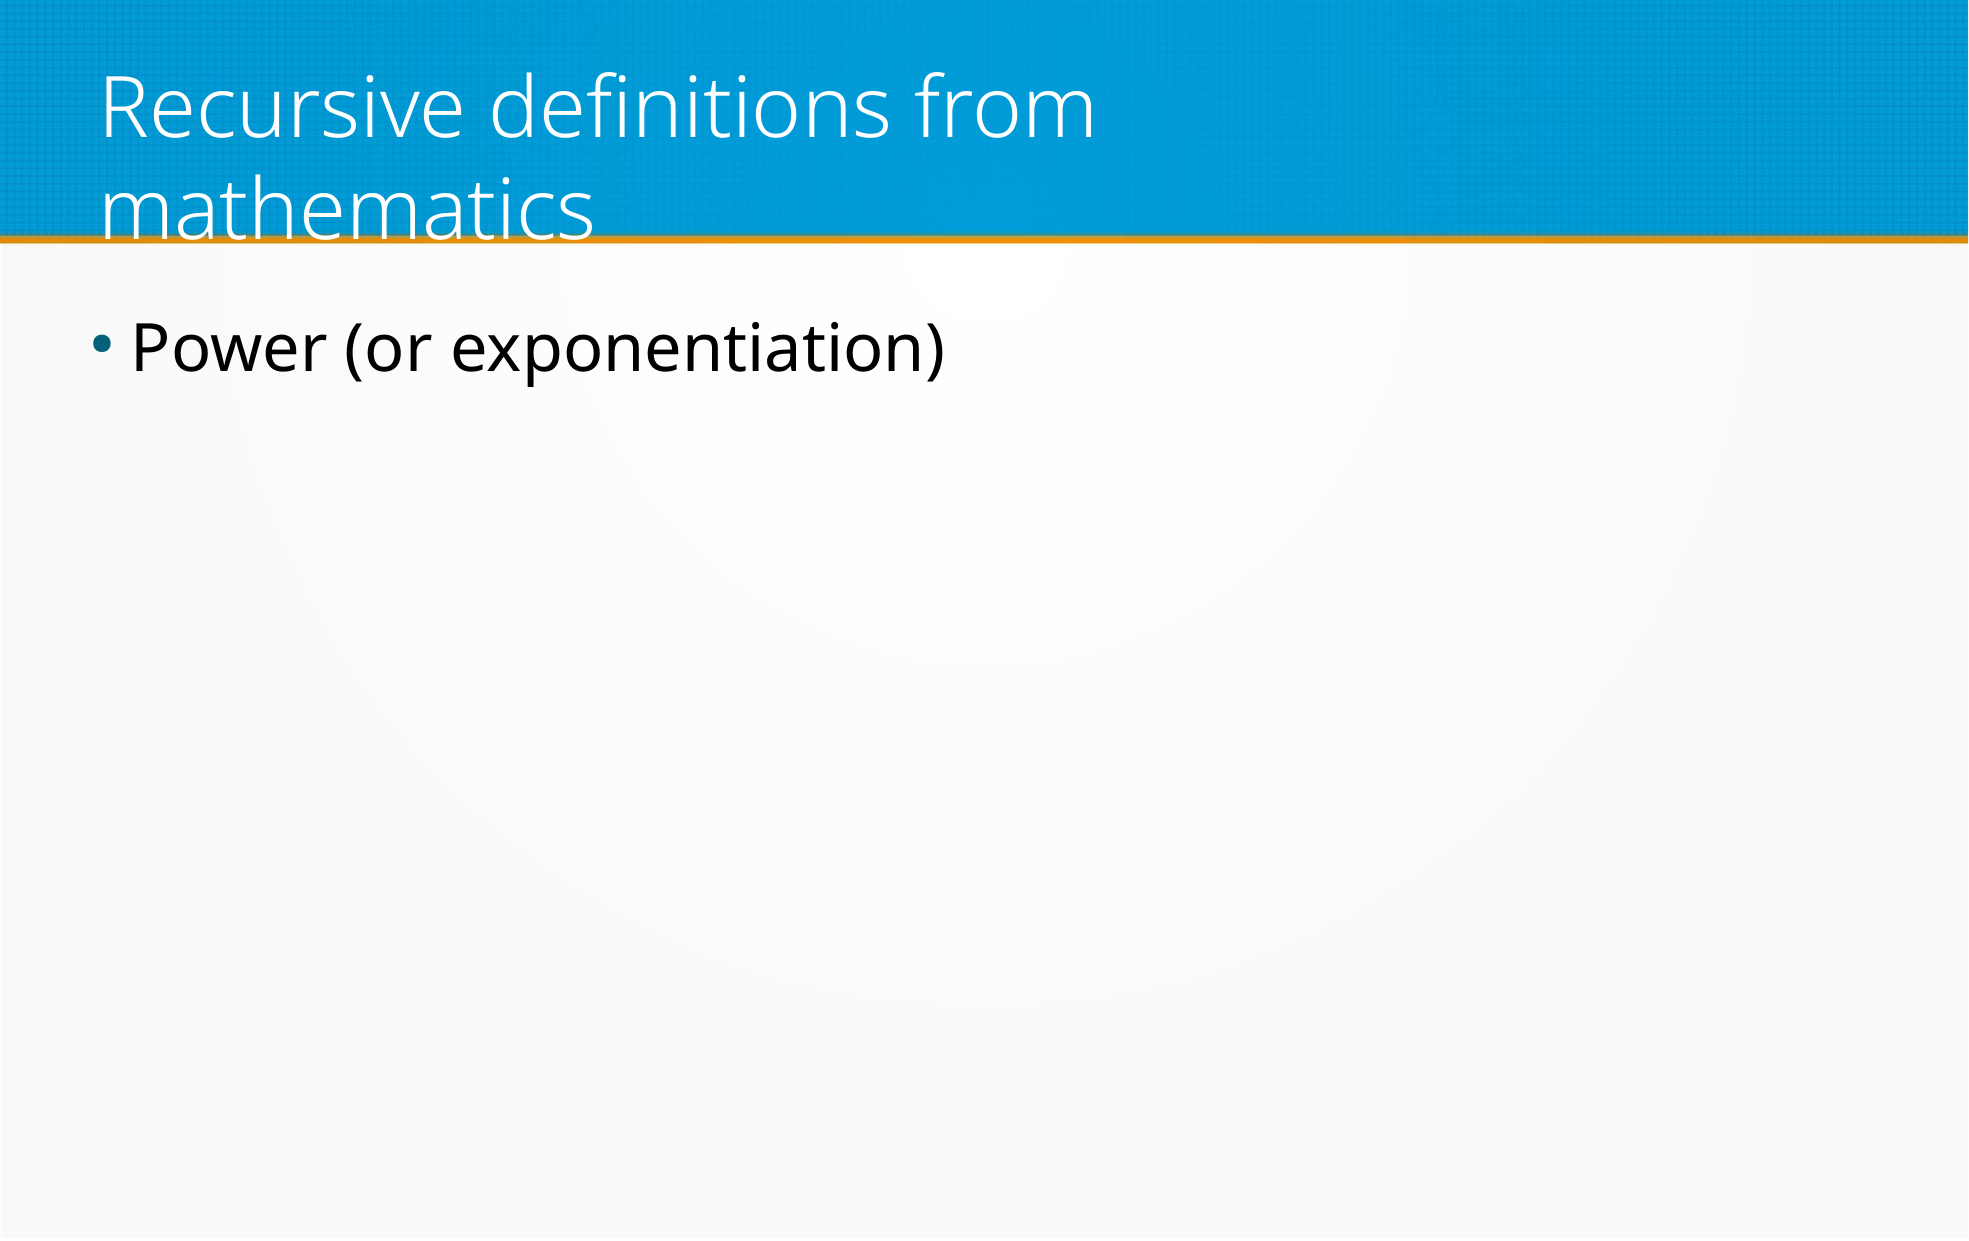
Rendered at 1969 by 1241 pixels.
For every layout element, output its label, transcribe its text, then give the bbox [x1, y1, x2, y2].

picture [0, 233, 1969, 1241]
list Power (or exponentiation) [90, 305, 1862, 1171]
title Recursive definitions from mathematics [98, 49, 1870, 257]
